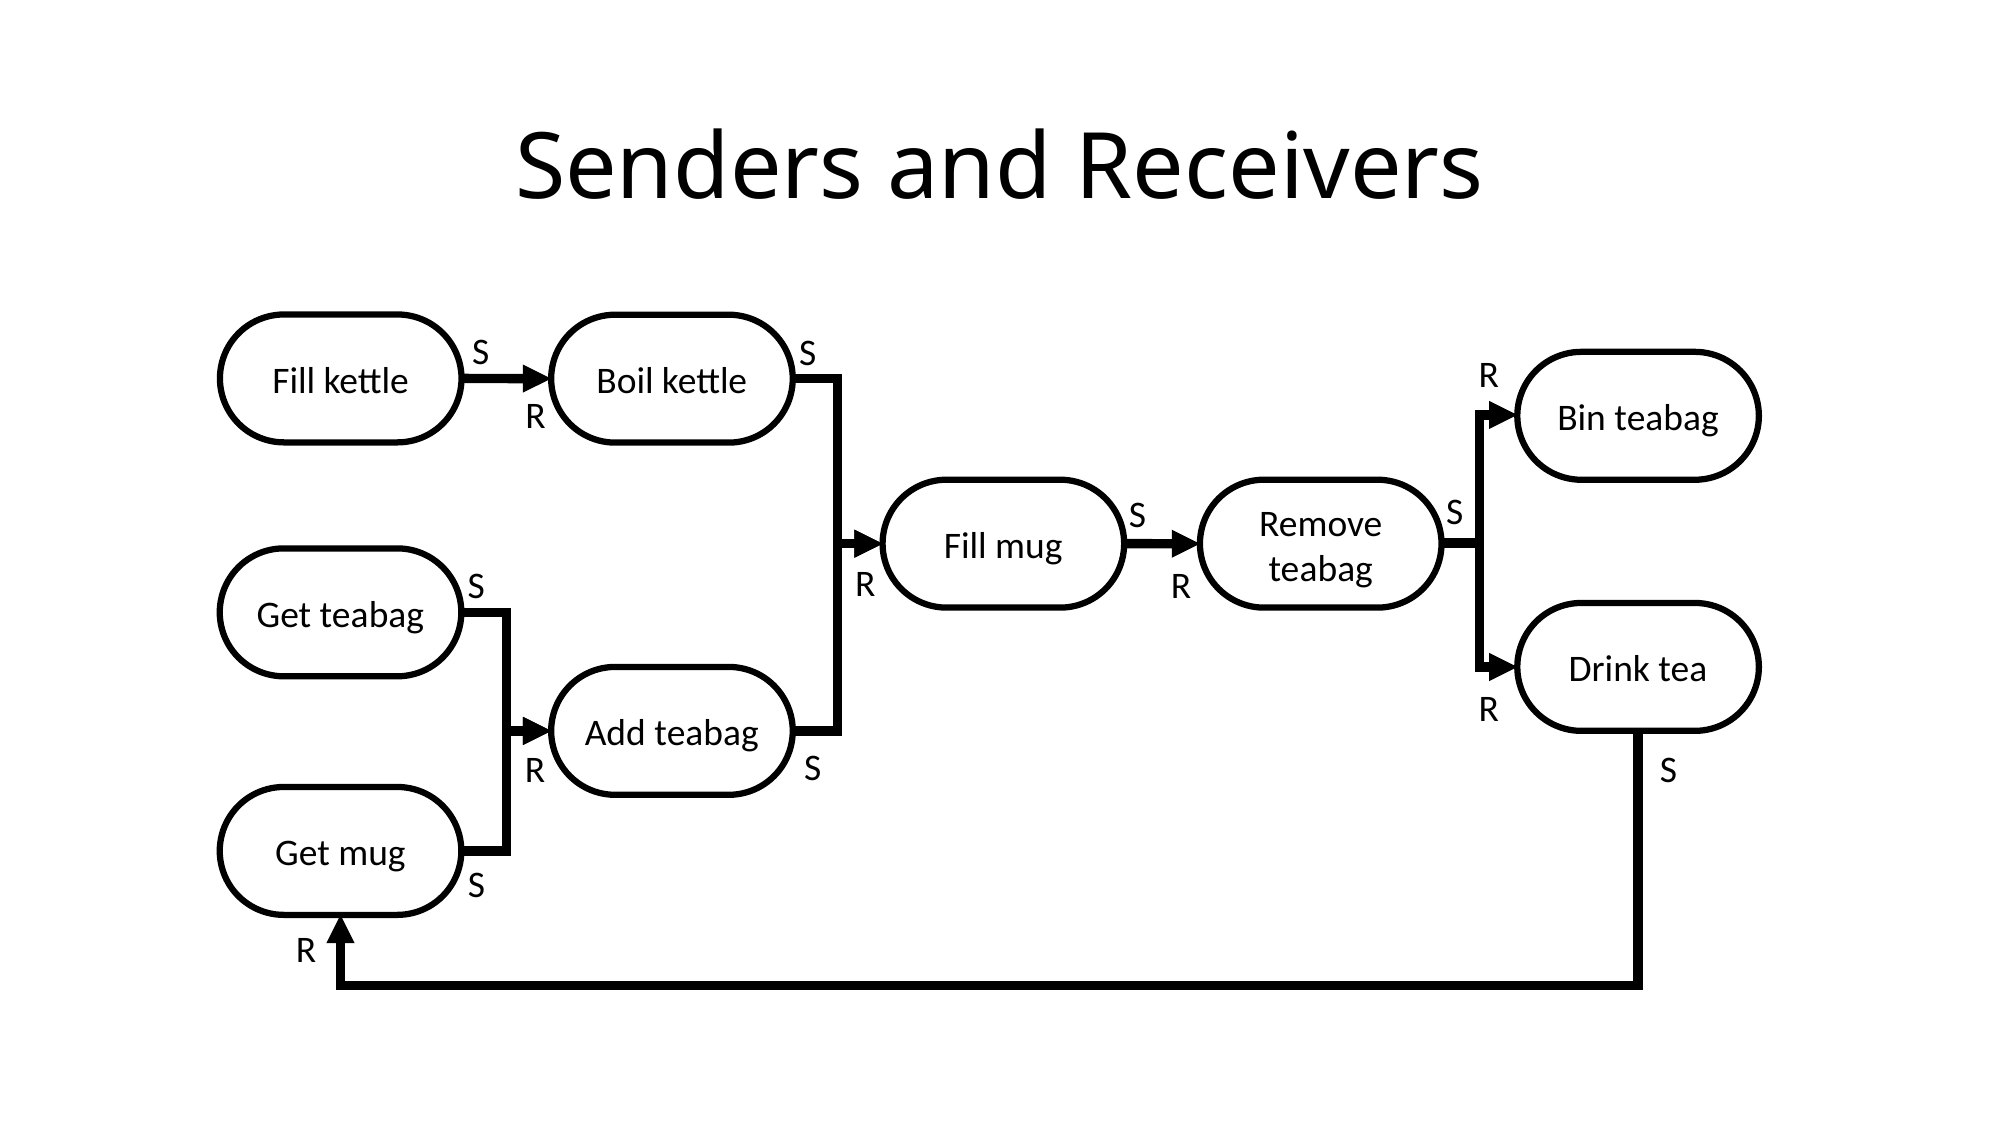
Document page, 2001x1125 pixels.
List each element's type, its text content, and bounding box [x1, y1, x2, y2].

text_box S [457, 319, 511, 380]
title Senders and Receivers [137, 59, 1863, 278]
text_box Bin teabag [1517, 351, 1759, 480]
text_box S [1645, 737, 1699, 798]
text_box Fill mug [882, 479, 1124, 608]
text_box Drink tea [1517, 602, 1759, 731]
text_box S [784, 321, 838, 381]
text_box R [1463, 676, 1518, 737]
text_box Add teabag [551, 666, 793, 795]
text_box Boil kettle [551, 314, 793, 443]
text_box Get teabag [219, 548, 462, 677]
text_box S [789, 735, 843, 796]
text_box R [1156, 553, 1210, 614]
text_box R [281, 917, 335, 977]
text_box S [453, 852, 507, 913]
text_box Get mug [219, 786, 462, 915]
text_box R [1463, 342, 1518, 403]
text_box Remove teabag [1199, 479, 1442, 608]
text_box R [840, 551, 894, 611]
text_box R [510, 737, 564, 798]
text_box R [510, 383, 564, 444]
text_box S [1113, 483, 1168, 543]
text_box S [452, 553, 507, 614]
text_box S [1431, 479, 1485, 540]
text_box Fill kettle [219, 314, 462, 443]
